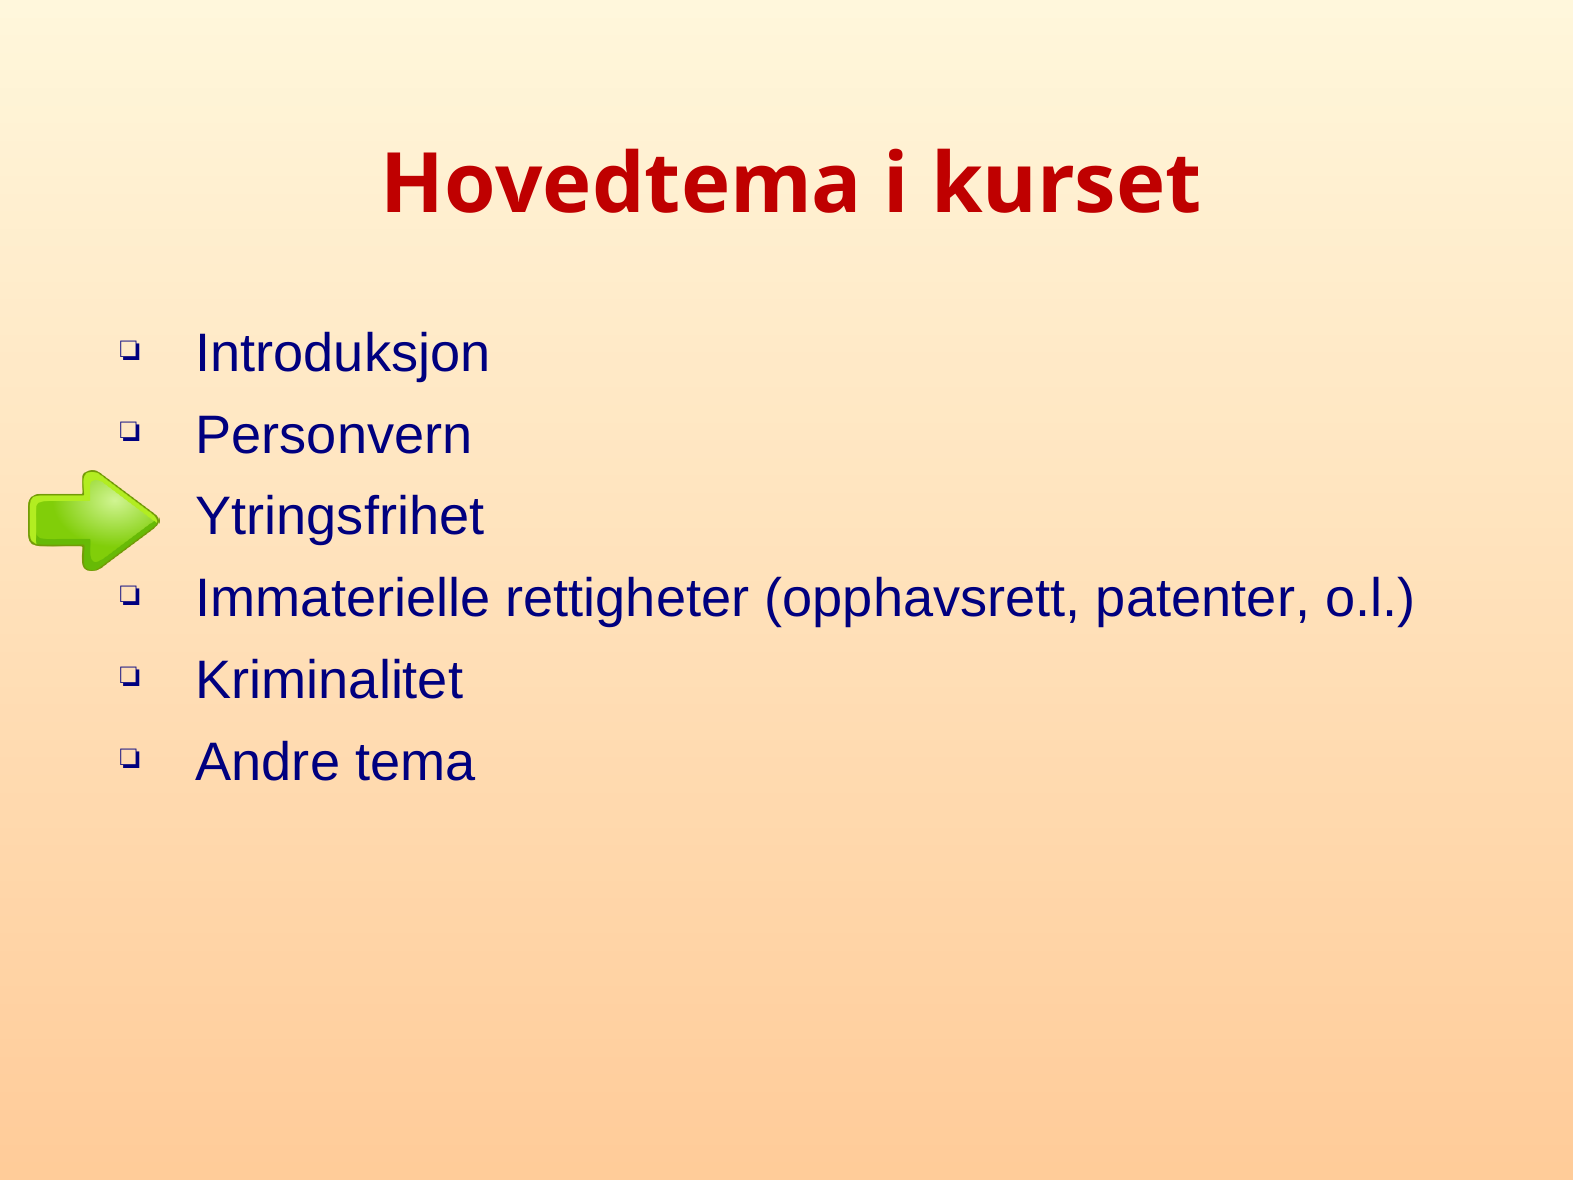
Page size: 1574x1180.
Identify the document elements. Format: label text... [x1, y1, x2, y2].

list Introduksjon Personvern Ytringsfrihet Immaterielle rettigheter (opphavsrett, patenter, o.l.) Kriminalitet Andre tema [120, 329, 1574, 1163]
picture [28, 470, 160, 571]
title Hovedtema i kurset [39, 54, 1543, 309]
